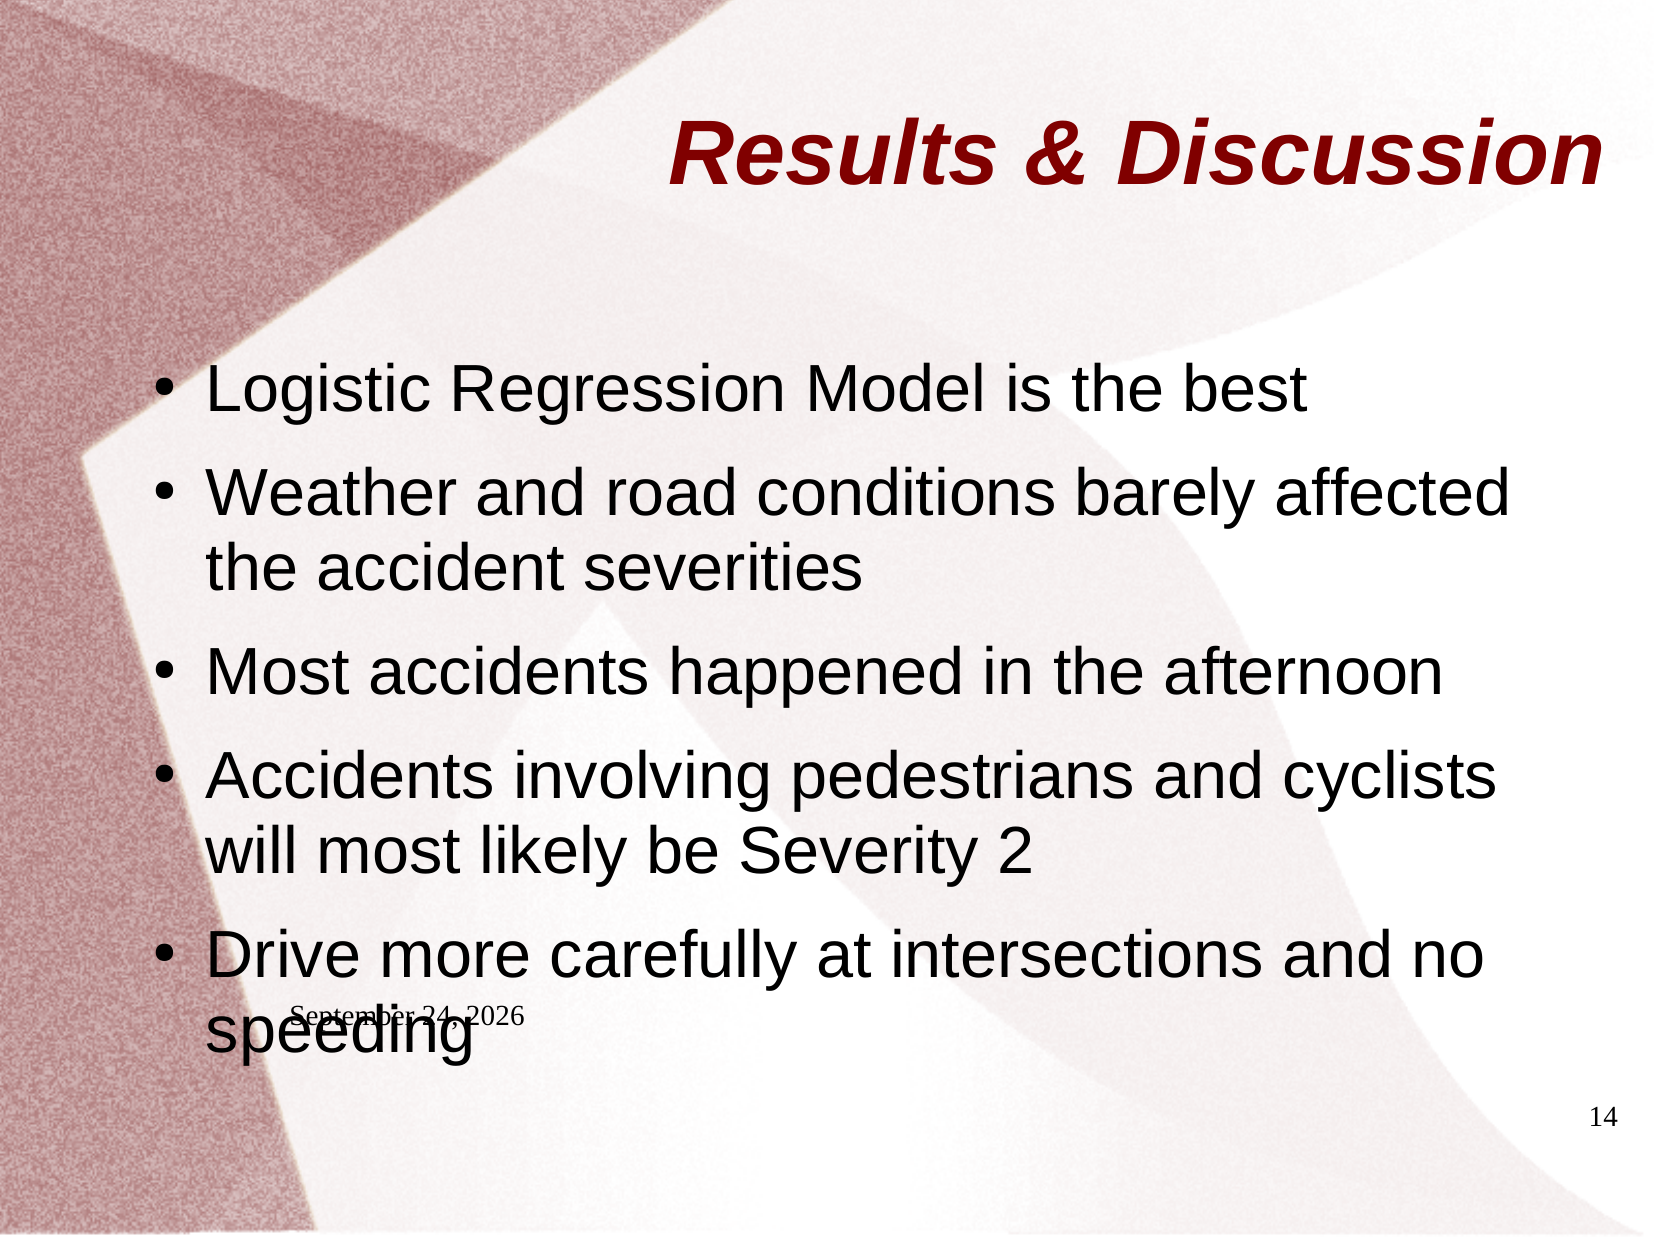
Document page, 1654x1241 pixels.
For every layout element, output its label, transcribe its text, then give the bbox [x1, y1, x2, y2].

picture [0, 0, 1654, 1241]
list Logistic Regression Model is the best Weather and road conditions barely affected the accident severities Most accidents happened in the afternoon Accidents involving pedestrians and cyclists will most likely be Severity 2 Drive more carefully at intersections and no speeding [134, 350, 1516, 1133]
title Results & Discussion [596, 49, 1607, 257]
